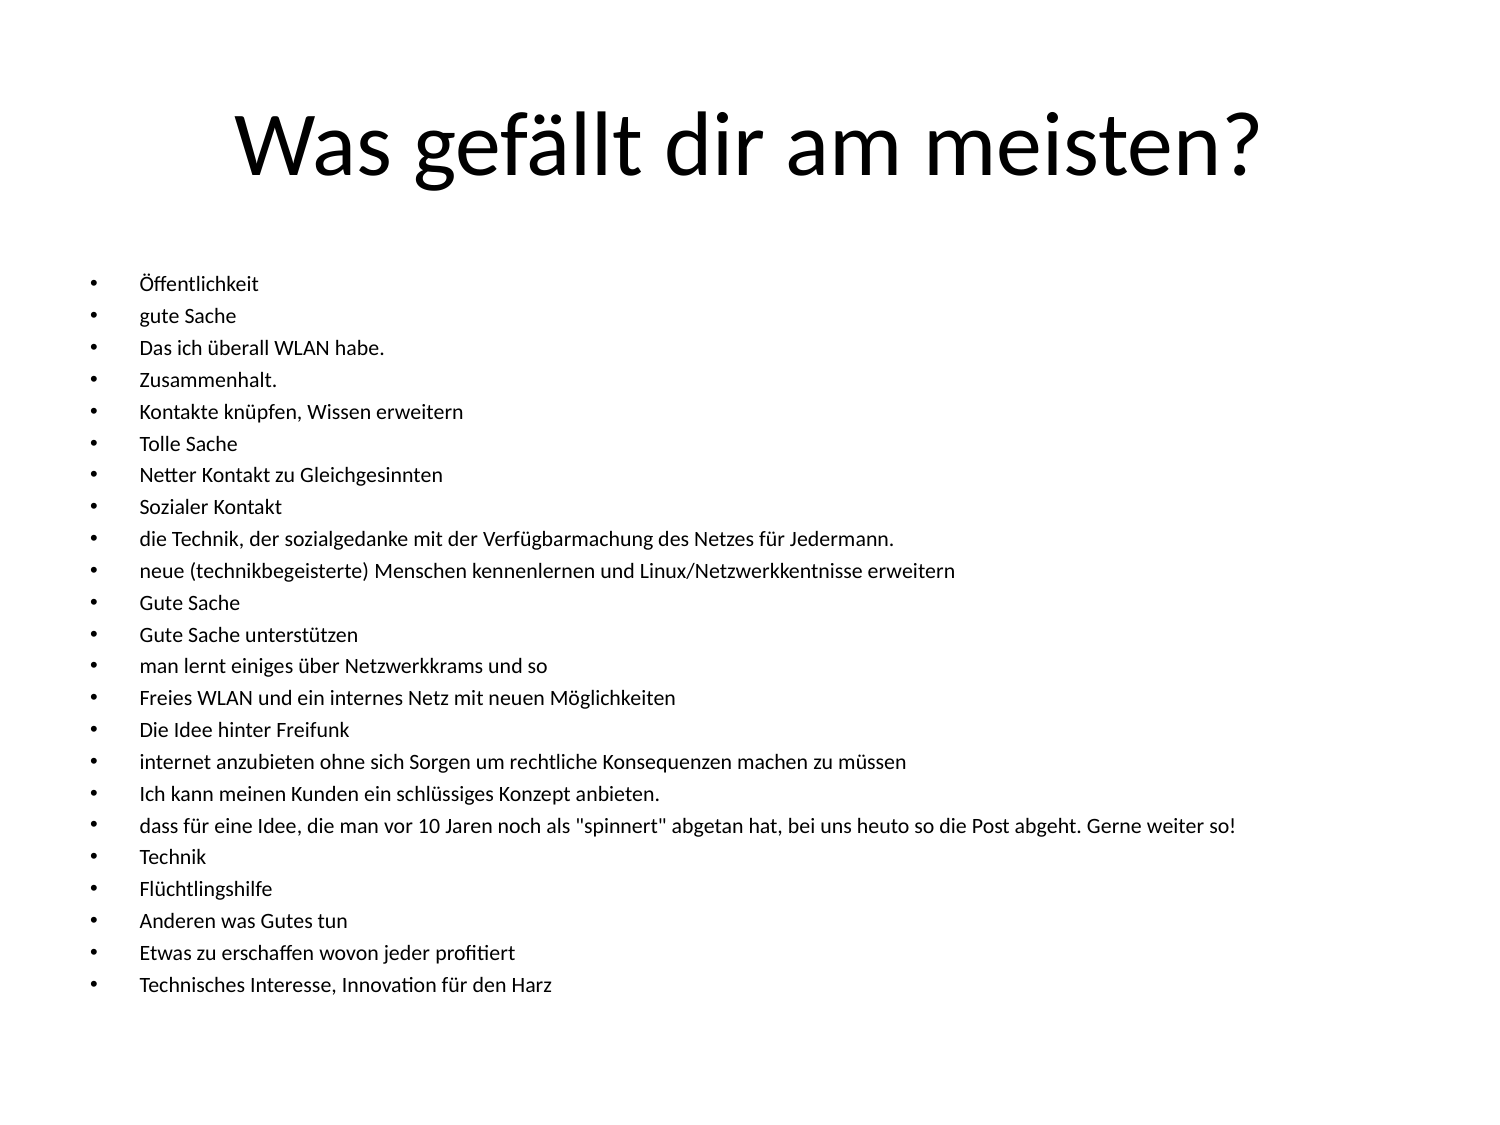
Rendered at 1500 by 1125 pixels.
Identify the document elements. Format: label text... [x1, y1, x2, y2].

title Was gefällt dir am meisten? [75, 45, 1426, 233]
list Öffentlichkeit gute Sache Das ich überall WLAN habe. Zusammenhalt. Kontakte knüpfen, Wissen erweitern Tolle Sache Netter Kontakt zu Gleichgesinnten Sozialer Kontakt die Technik, der sozialgedanke mit der Verfügbarmachung des Netzes für Jedermann. neue (technikbegeisterte) Menschen kennenlernen und Linux/Netzwerkkentnisse erweitern Gute Sache Gute Sache unterstützen man lernt einiges über Netzwerkkrams und so Freies WLAN und ein internes Netz mit neuen Möglichkeiten Die Idee hinter Freifunk internet anzubieten ohne sich Sorgen um rechtliche Konsequenzen machen zu müssen Ich kann meinen Kunden ein schlüssiges Konzept anbieten. dass für eine Idee, die man vor 10 Jaren noch als "spinnert" abgetan hat, bei uns heuto so die Post abgeht. Gerne weiter so! Technik Flüchtlingshilfe Anderen was Gutes tun Etwas zu erschaffen wovon jeder profitiert Technisches Interesse, Innovation für den Harz [75, 262, 1426, 1005]
